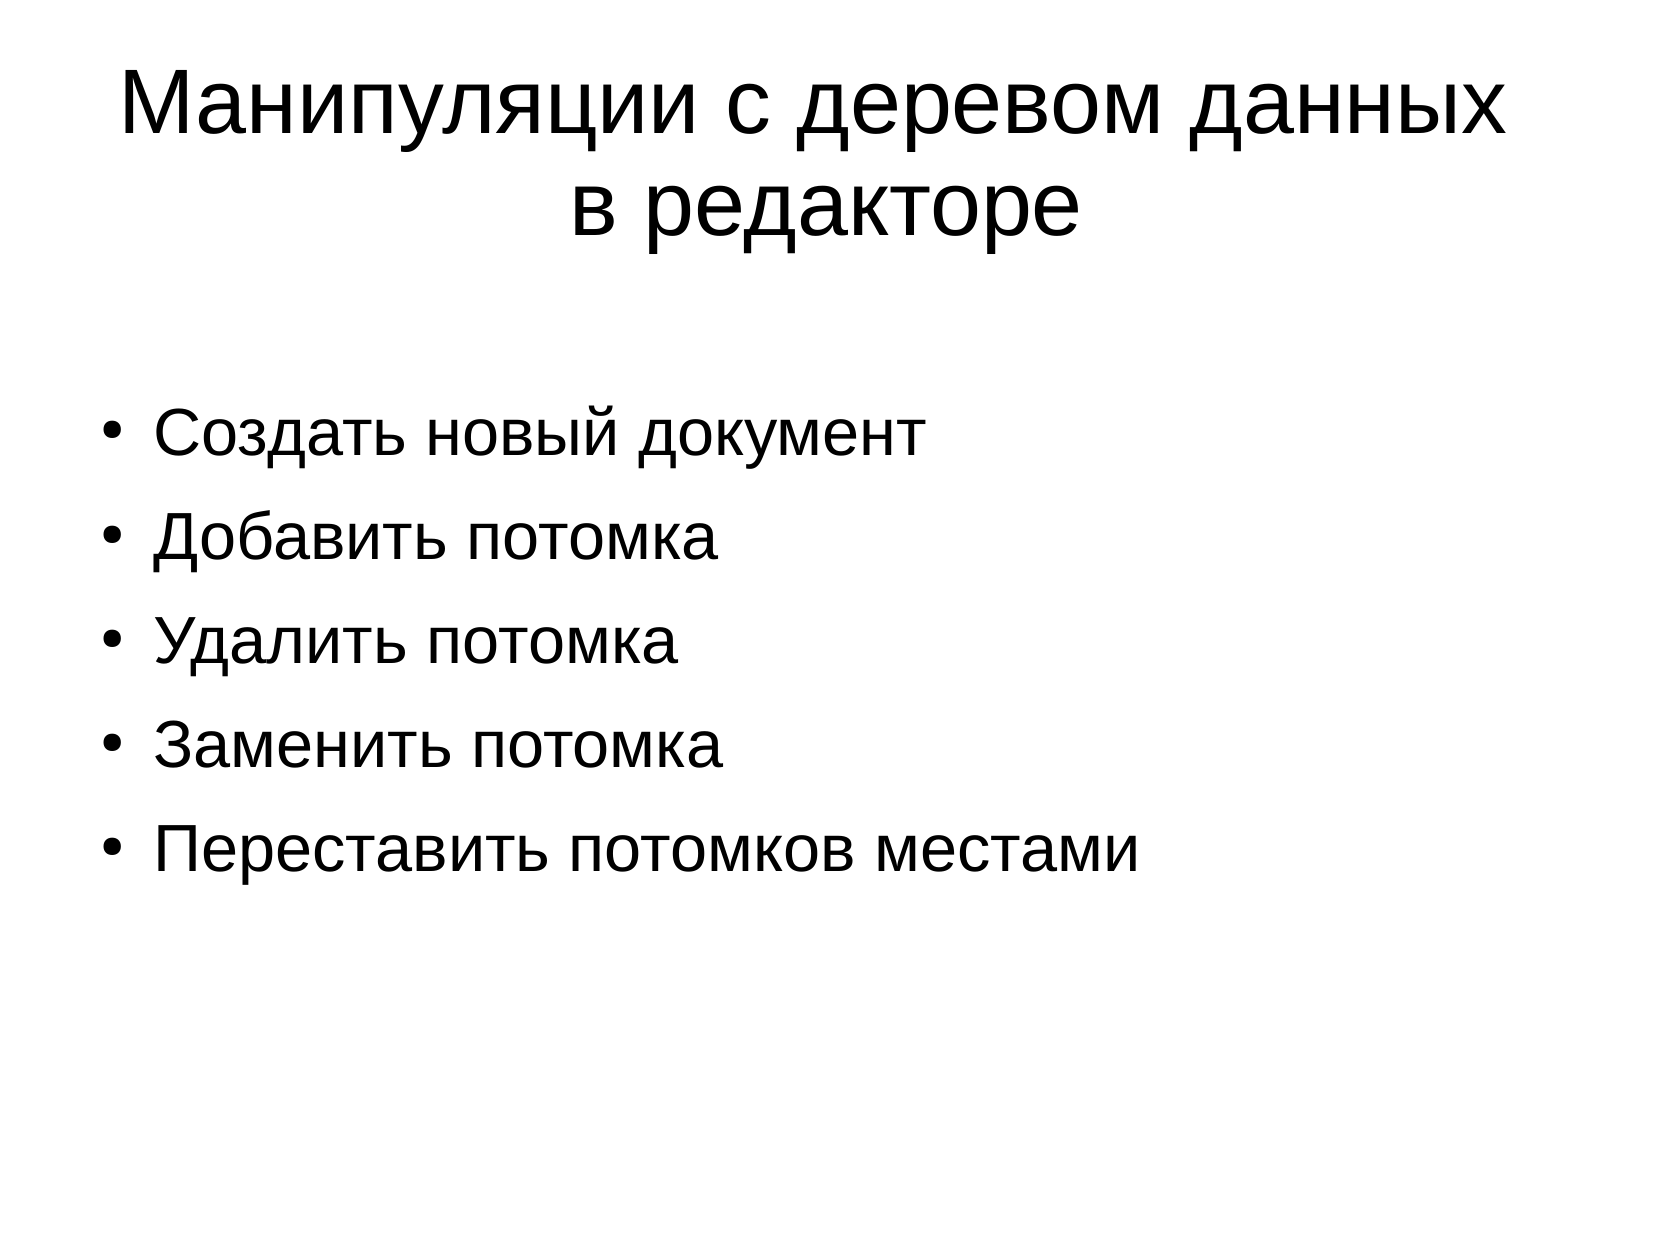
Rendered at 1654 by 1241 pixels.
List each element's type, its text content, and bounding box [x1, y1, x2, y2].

title Манипуляции с деревом данных в редакторе [82, 49, 1571, 257]
list Создать новый документ Добавить потомка Удалить потомка Заменить потомка Переставить потомков местами [82, 290, 1571, 1109]
